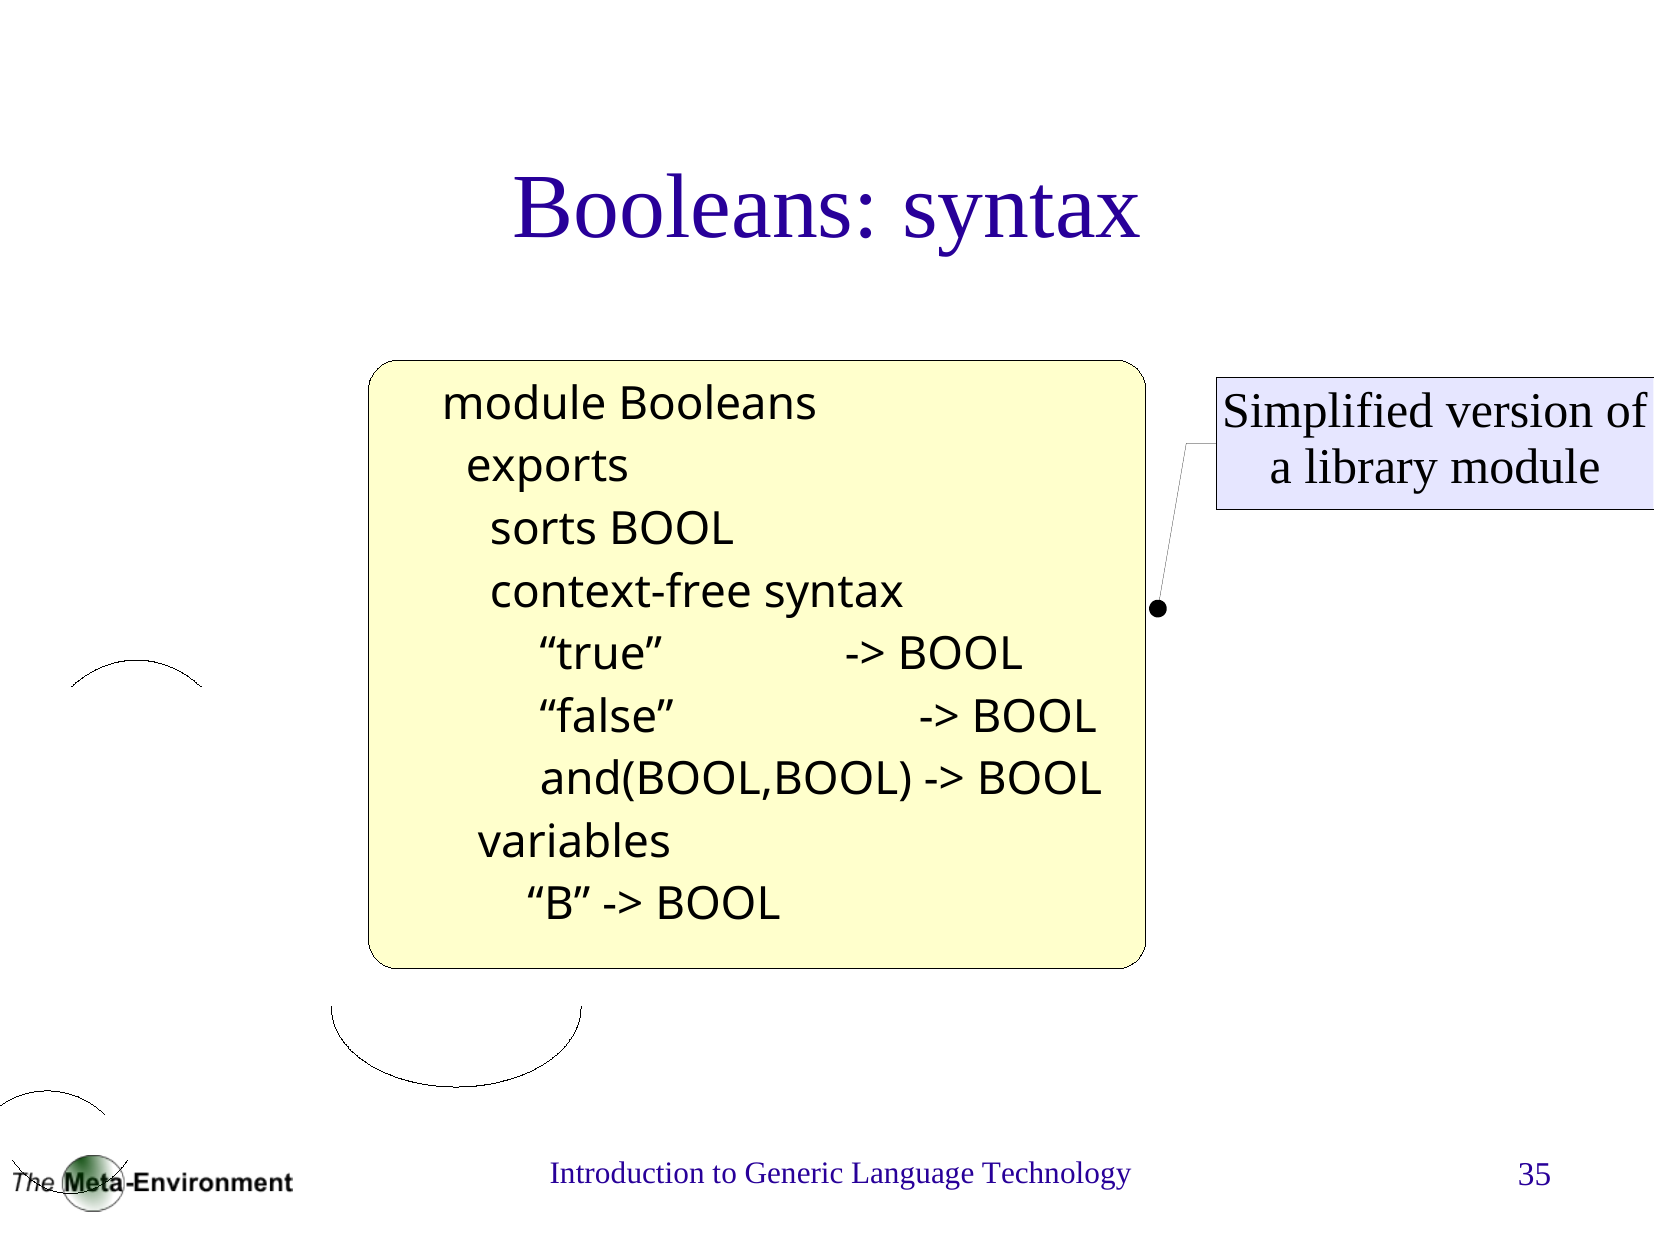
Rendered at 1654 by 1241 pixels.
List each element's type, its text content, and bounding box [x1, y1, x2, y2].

title Booleans: syntax [121, 102, 1534, 311]
text_box Simplified version of a library module [1216, 377, 1654, 510]
text_box [368, 360, 1139, 969]
picture [13, 1155, 293, 1212]
text_box module Booleans exports sorts BOOL context-free syntax “true” -> BOOL “false” -> BOOL and(BOOL,BOOL) -> BOOL variables “B” -> BOOL [441, 370, 1154, 1040]
